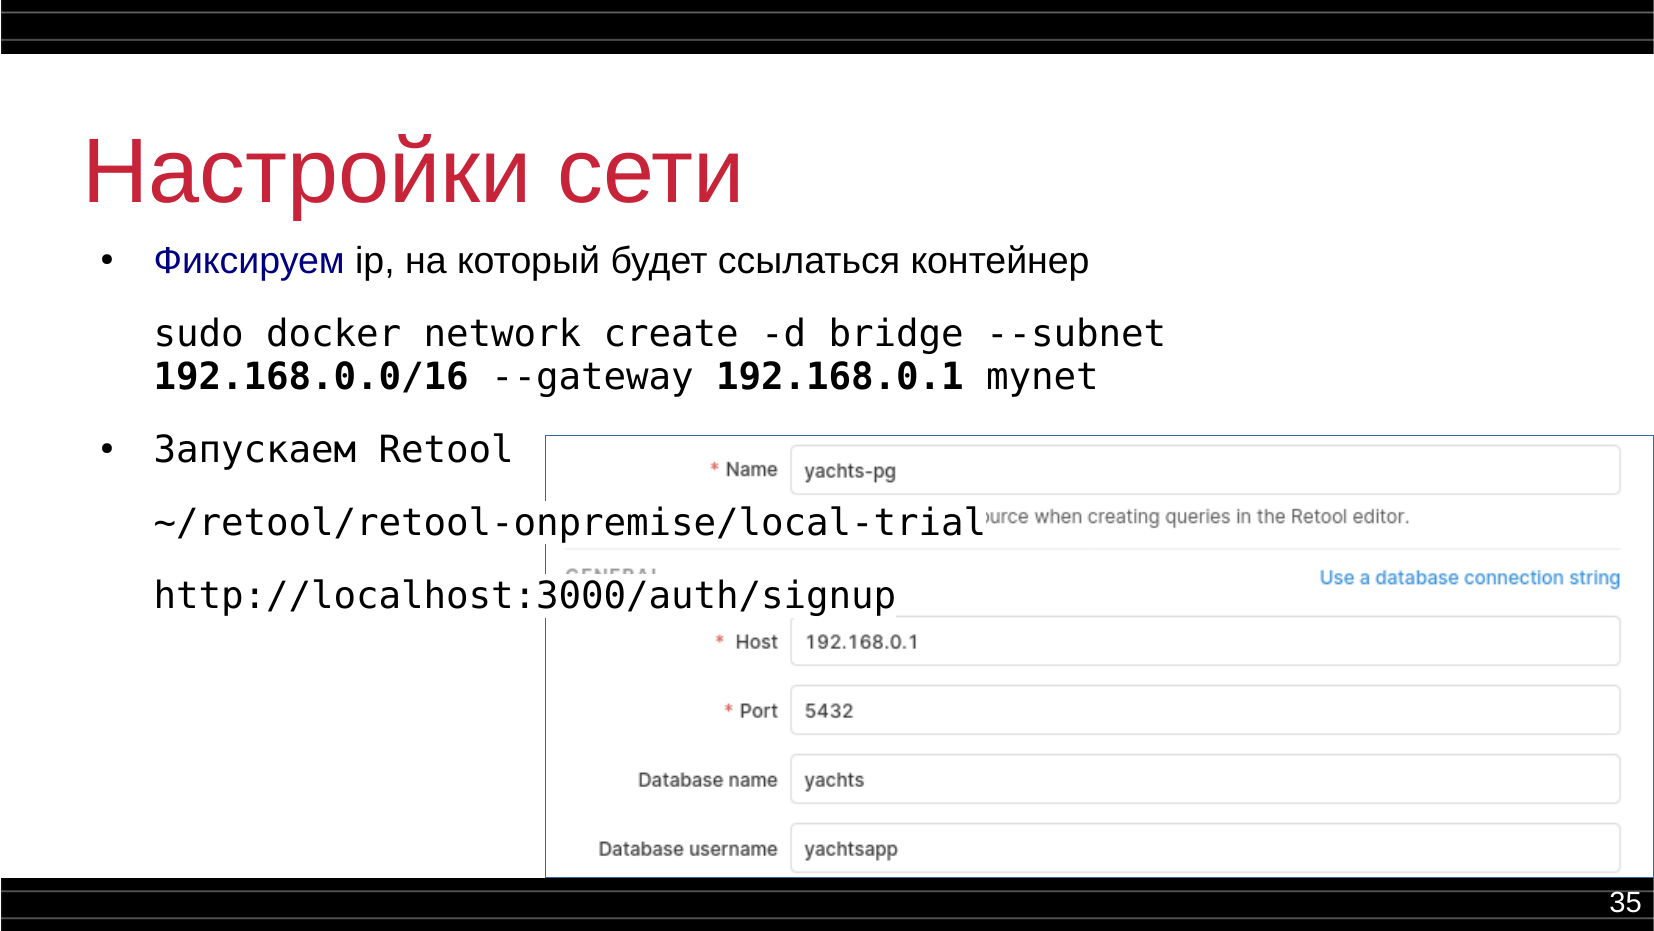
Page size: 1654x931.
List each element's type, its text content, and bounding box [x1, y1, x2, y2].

list Фиксируем ip, на который будет ссылаться контейнер sudo docker network create -d bridge --subnet 192.168.0.0/16 --gateway 192.168.0.1 mynet Запускаем Retool ~/retool/retool-onpremise/local-trial http://localhost:3000/auth/signup [82, 240, 1486, 794]
title Настройки сети [82, 92, 1571, 249]
picture [1, 434, 1654, 931]
picture [1, 0, 1654, 54]
